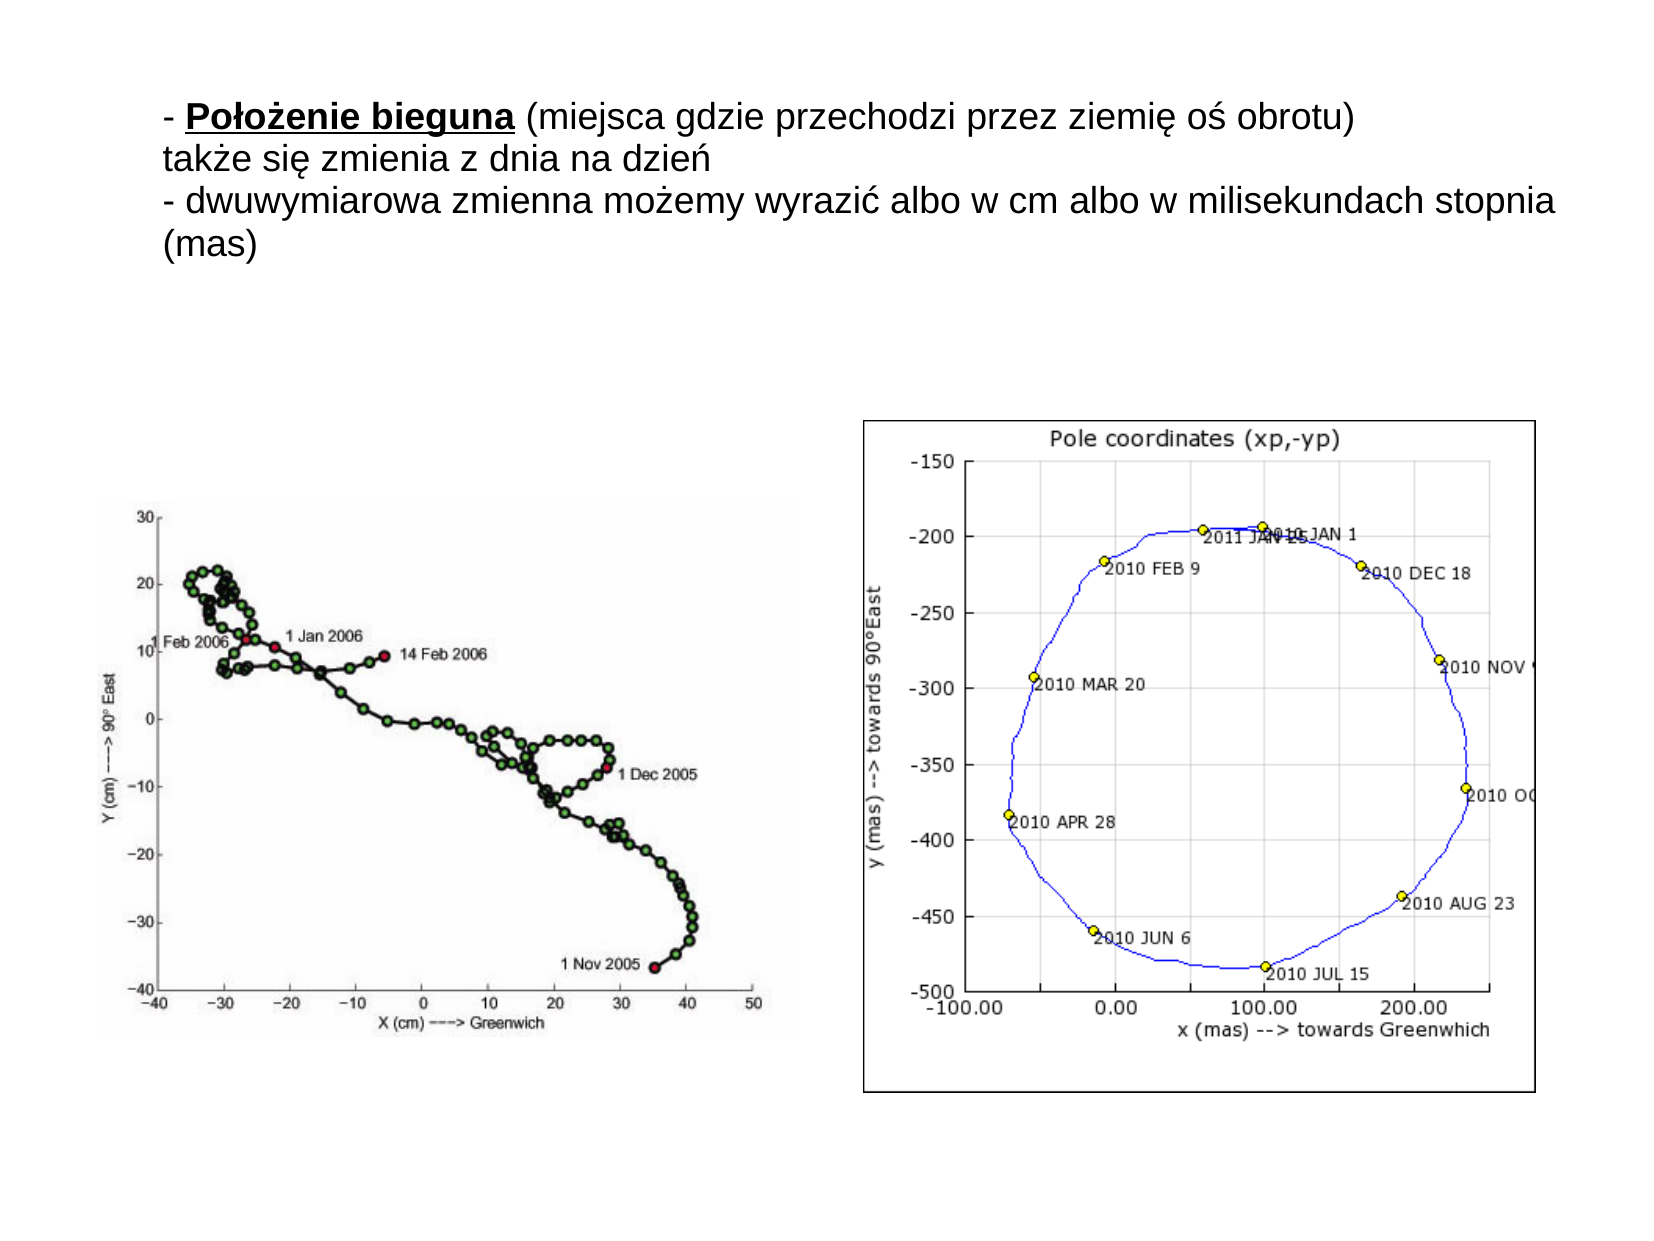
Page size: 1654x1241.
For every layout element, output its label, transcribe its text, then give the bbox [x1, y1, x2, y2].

text_box - Położenie bieguna (miejsca gdzie przechodzi przez ziemię oś obrotu) także się zmienia z dnia na dzień - dwuwymiarowa zmienna możemy wyrazić albo w cm albo w milisekundach stopnia (mas) [147, 88, 1571, 272]
picture [863, 420, 1536, 1093]
picture [97, 501, 798, 1037]
